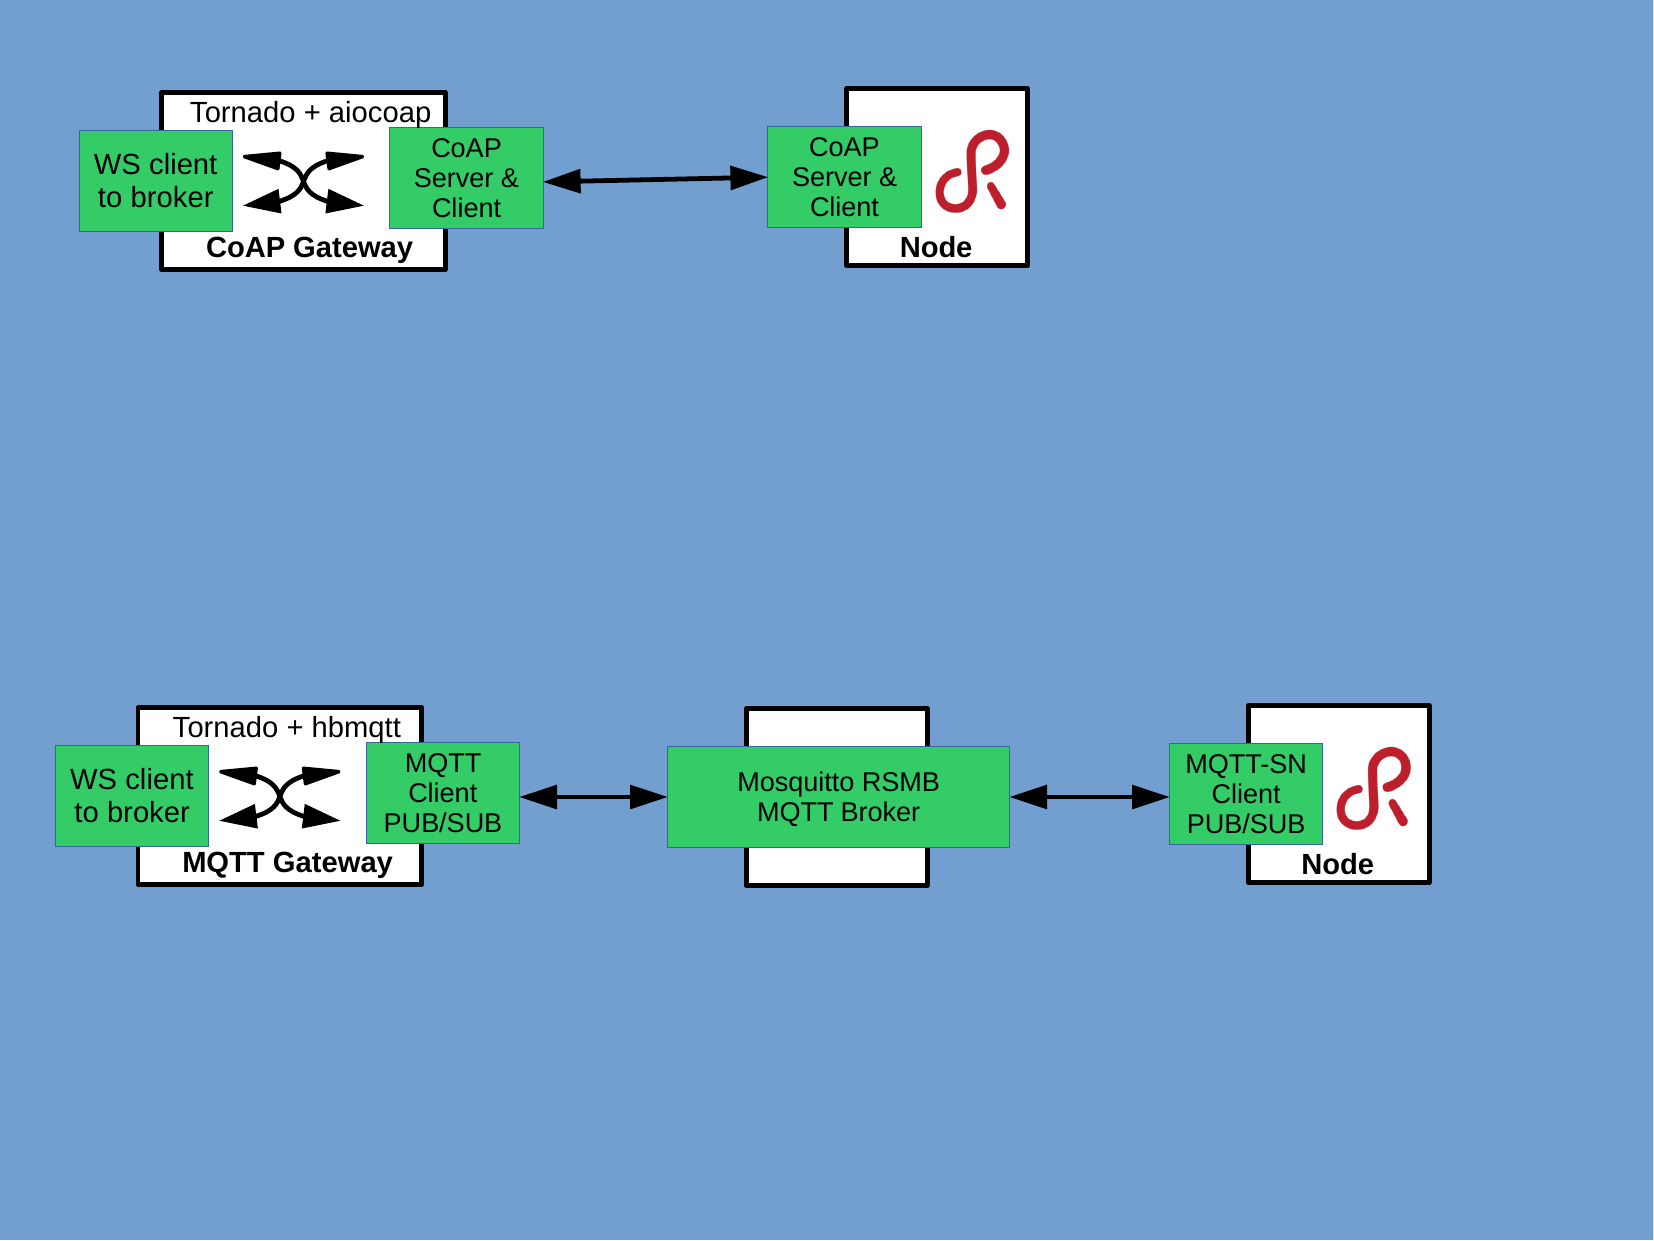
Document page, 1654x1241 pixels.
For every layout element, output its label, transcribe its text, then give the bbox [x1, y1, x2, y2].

text_box MQTT Gateway [167, 838, 409, 887]
text_box Node [885, 224, 988, 272]
text_box [138, 847, 167, 885]
text_box [1248, 845, 1286, 883]
text_box [846, 228, 885, 266]
text_box [846, 88, 1028, 266]
picture [1334, 746, 1418, 830]
text_box CoAP Server & Client [389, 127, 544, 229]
text_box Tornado + aiocoap [161, 88, 460, 137]
text_box CoAP Server & Client [767, 126, 922, 228]
text_box [746, 848, 928, 886]
text_box [409, 844, 422, 885]
text_box Mosquitto RSMB MQTT Broker [667, 746, 1010, 848]
text_box [233, 137, 389, 223]
text_box [746, 708, 928, 746]
picture [933, 129, 1016, 213]
text_box CoAP Gateway [191, 223, 429, 272]
text_box WS client to broker [55, 745, 209, 847]
text_box MQTT Client PUB/SUB [366, 742, 520, 844]
text_box [161, 232, 191, 270]
text_box WS client to broker [79, 130, 233, 232]
text_box Tornado + hbmqtt [138, 703, 437, 752]
text_box Node [1286, 840, 1390, 889]
text_box [429, 229, 446, 270]
text_box MQTT-SN Client PUB/SUB [1169, 743, 1323, 845]
text_box [209, 752, 366, 838]
text_box [1248, 705, 1430, 883]
